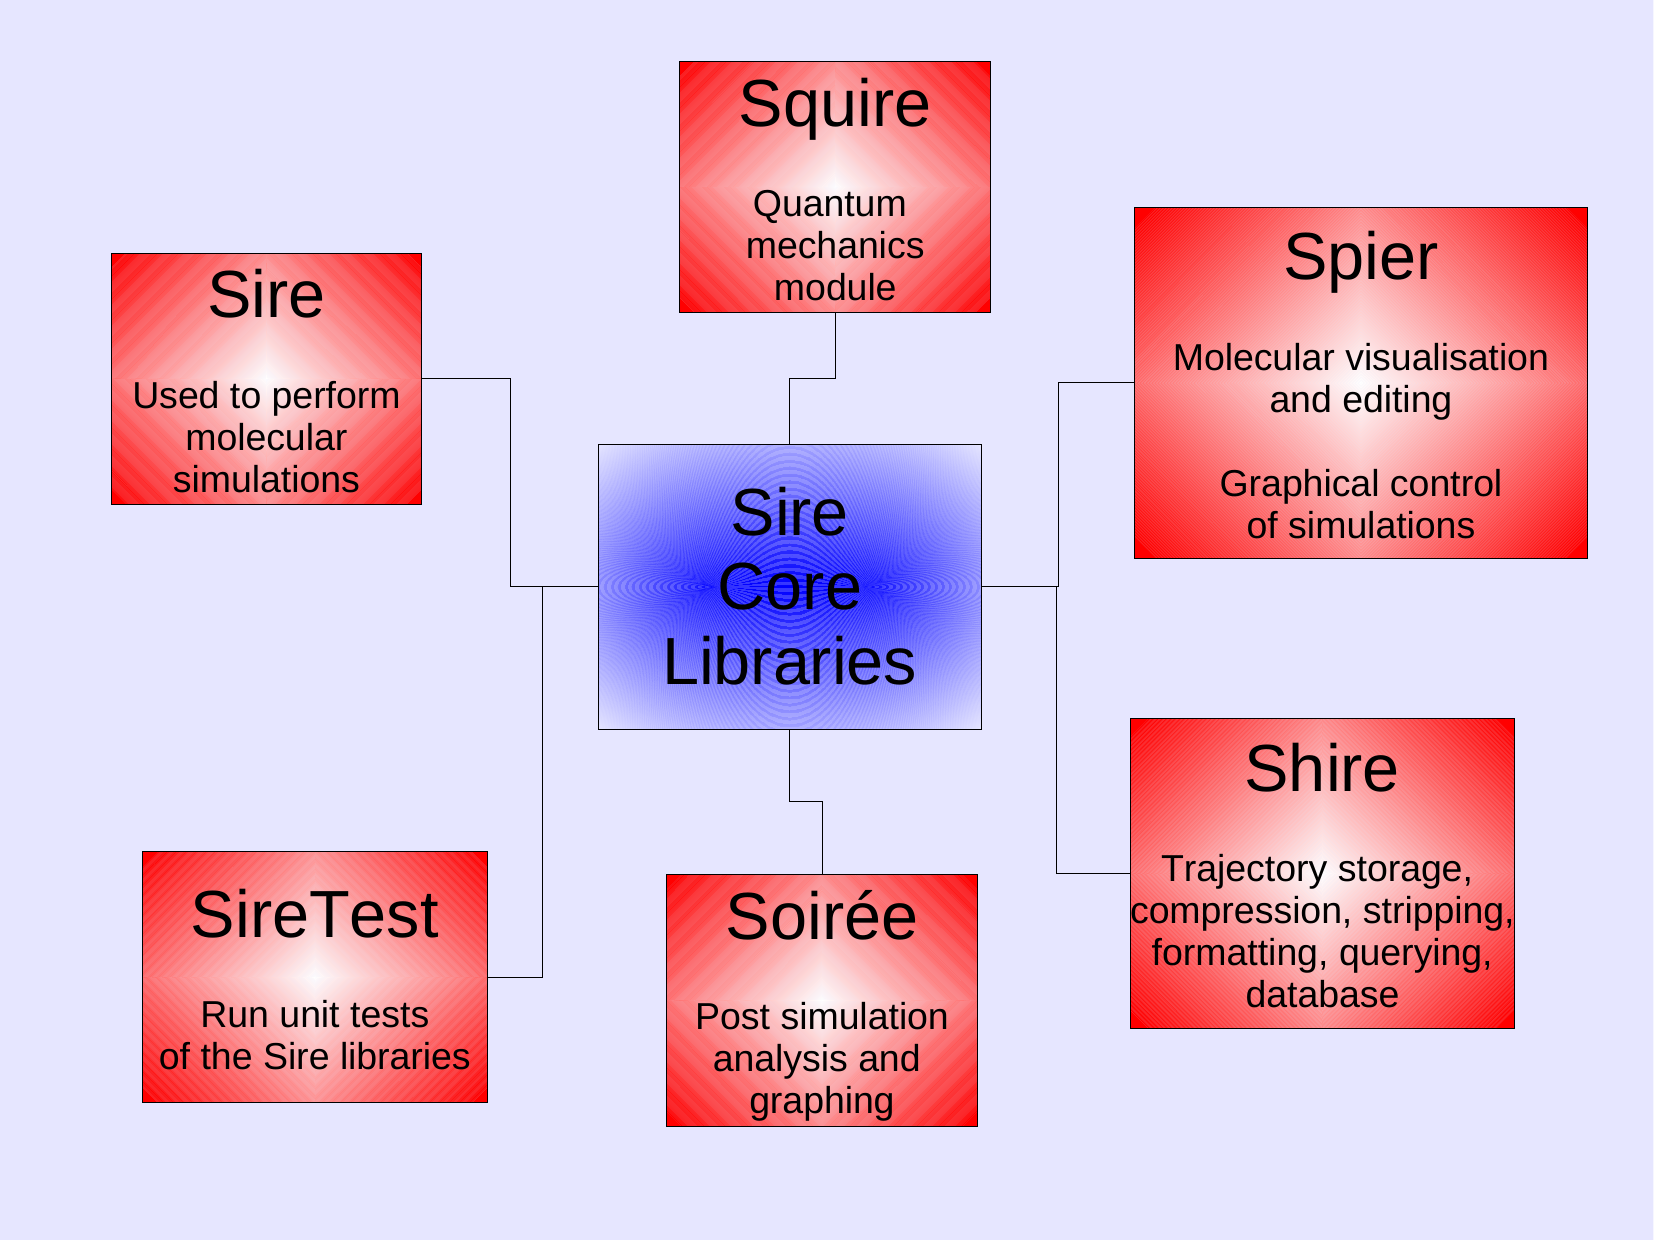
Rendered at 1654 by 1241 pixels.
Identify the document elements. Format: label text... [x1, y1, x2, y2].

text_box SireTest Run unit tests of the Sire libraries [142, 851, 488, 1103]
text_box Soirée Post simulation analysis and graphing [666, 874, 978, 1127]
text_box Spier Molecular visualisation and editing Graphical control of simulations [1134, 207, 1588, 559]
text_box Shire Trajectory storage, compression, stripping, formatting, querying, database [1130, 718, 1515, 1029]
text_box Sire Used to perform molecular simulations [111, 253, 422, 505]
text_box Squire Quantum mechanics module [679, 61, 991, 313]
text_box Sire Core Libraries [598, 444, 982, 730]
